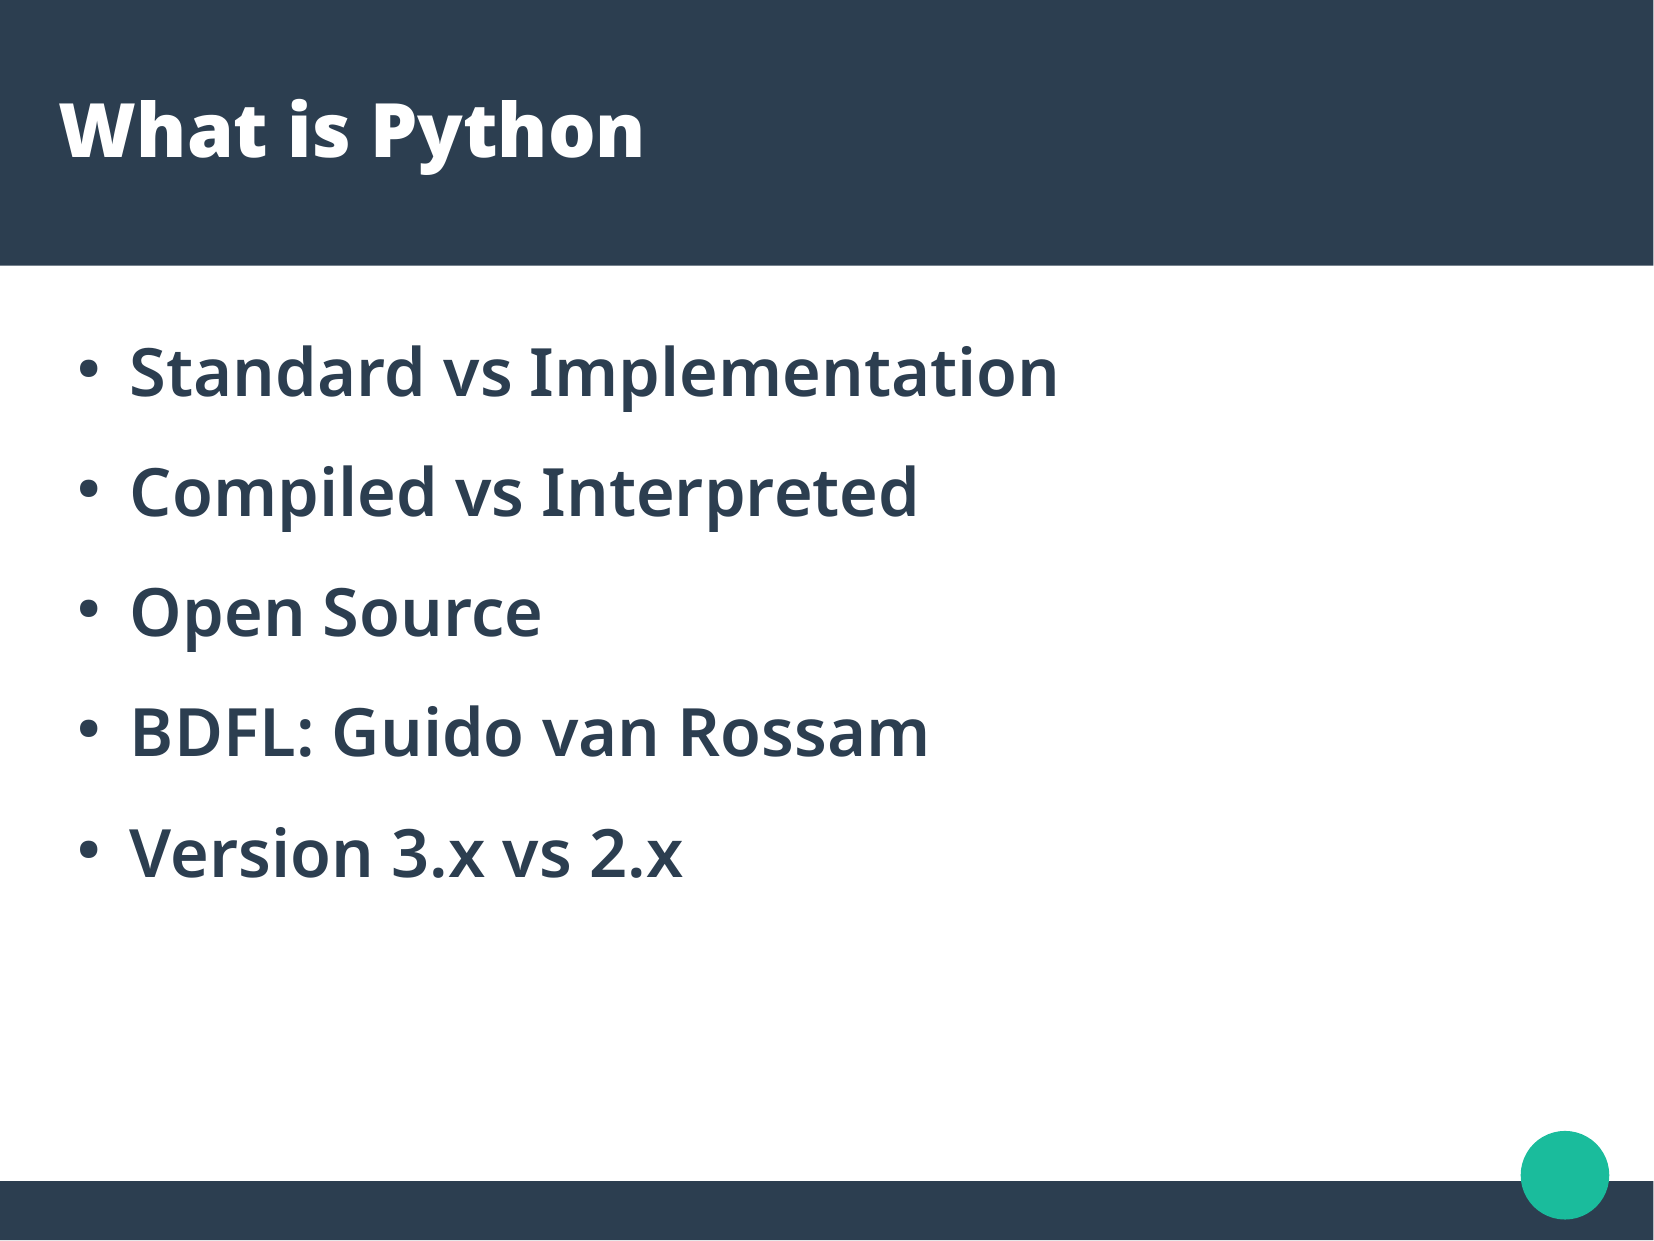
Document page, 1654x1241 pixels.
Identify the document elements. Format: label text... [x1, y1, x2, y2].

title What is Python [59, 49, 1595, 207]
list Standard vs Implementation Compiled vs Interpreted Open Source BDFL: Guido van Rossam Version 3.x vs 2.x [59, 324, 1595, 1152]
